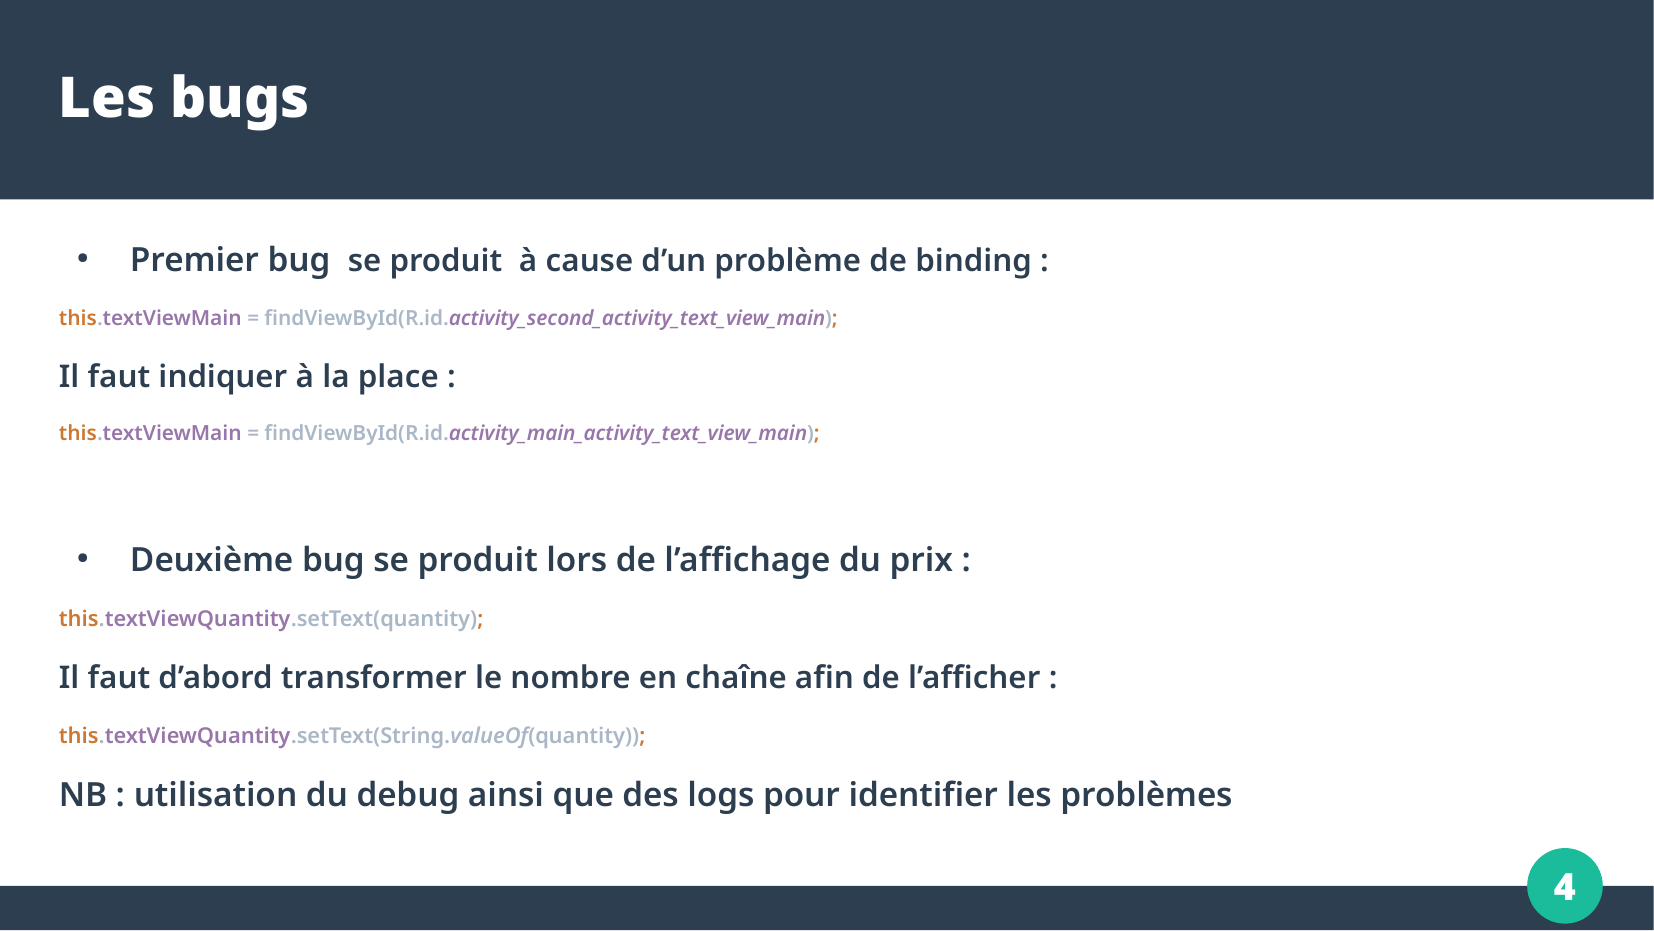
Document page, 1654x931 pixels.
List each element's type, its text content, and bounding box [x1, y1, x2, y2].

list Premier bug se produit à cause d’un problème de binding : this.textViewMain = findViewById(R.id.activity_second_activity_text_view_main); Il faut indiquer à la place : this.textViewMain = findViewById(R.id.activity_main_activity_text_view_main); Deuxième bug se produit lors de l’affichage du prix : this.textViewQuantity.setText(quantity); Il faut d’abord transformer le nombre en chaîne afin de l’afficher : this.textViewQuantity.setText(String.valueOf(quantity)); NB : utilisation du debug ainsi que des logs pour identifier les problèmes [59, 236, 1595, 857]
title Les bugs [59, 37, 1595, 155]
